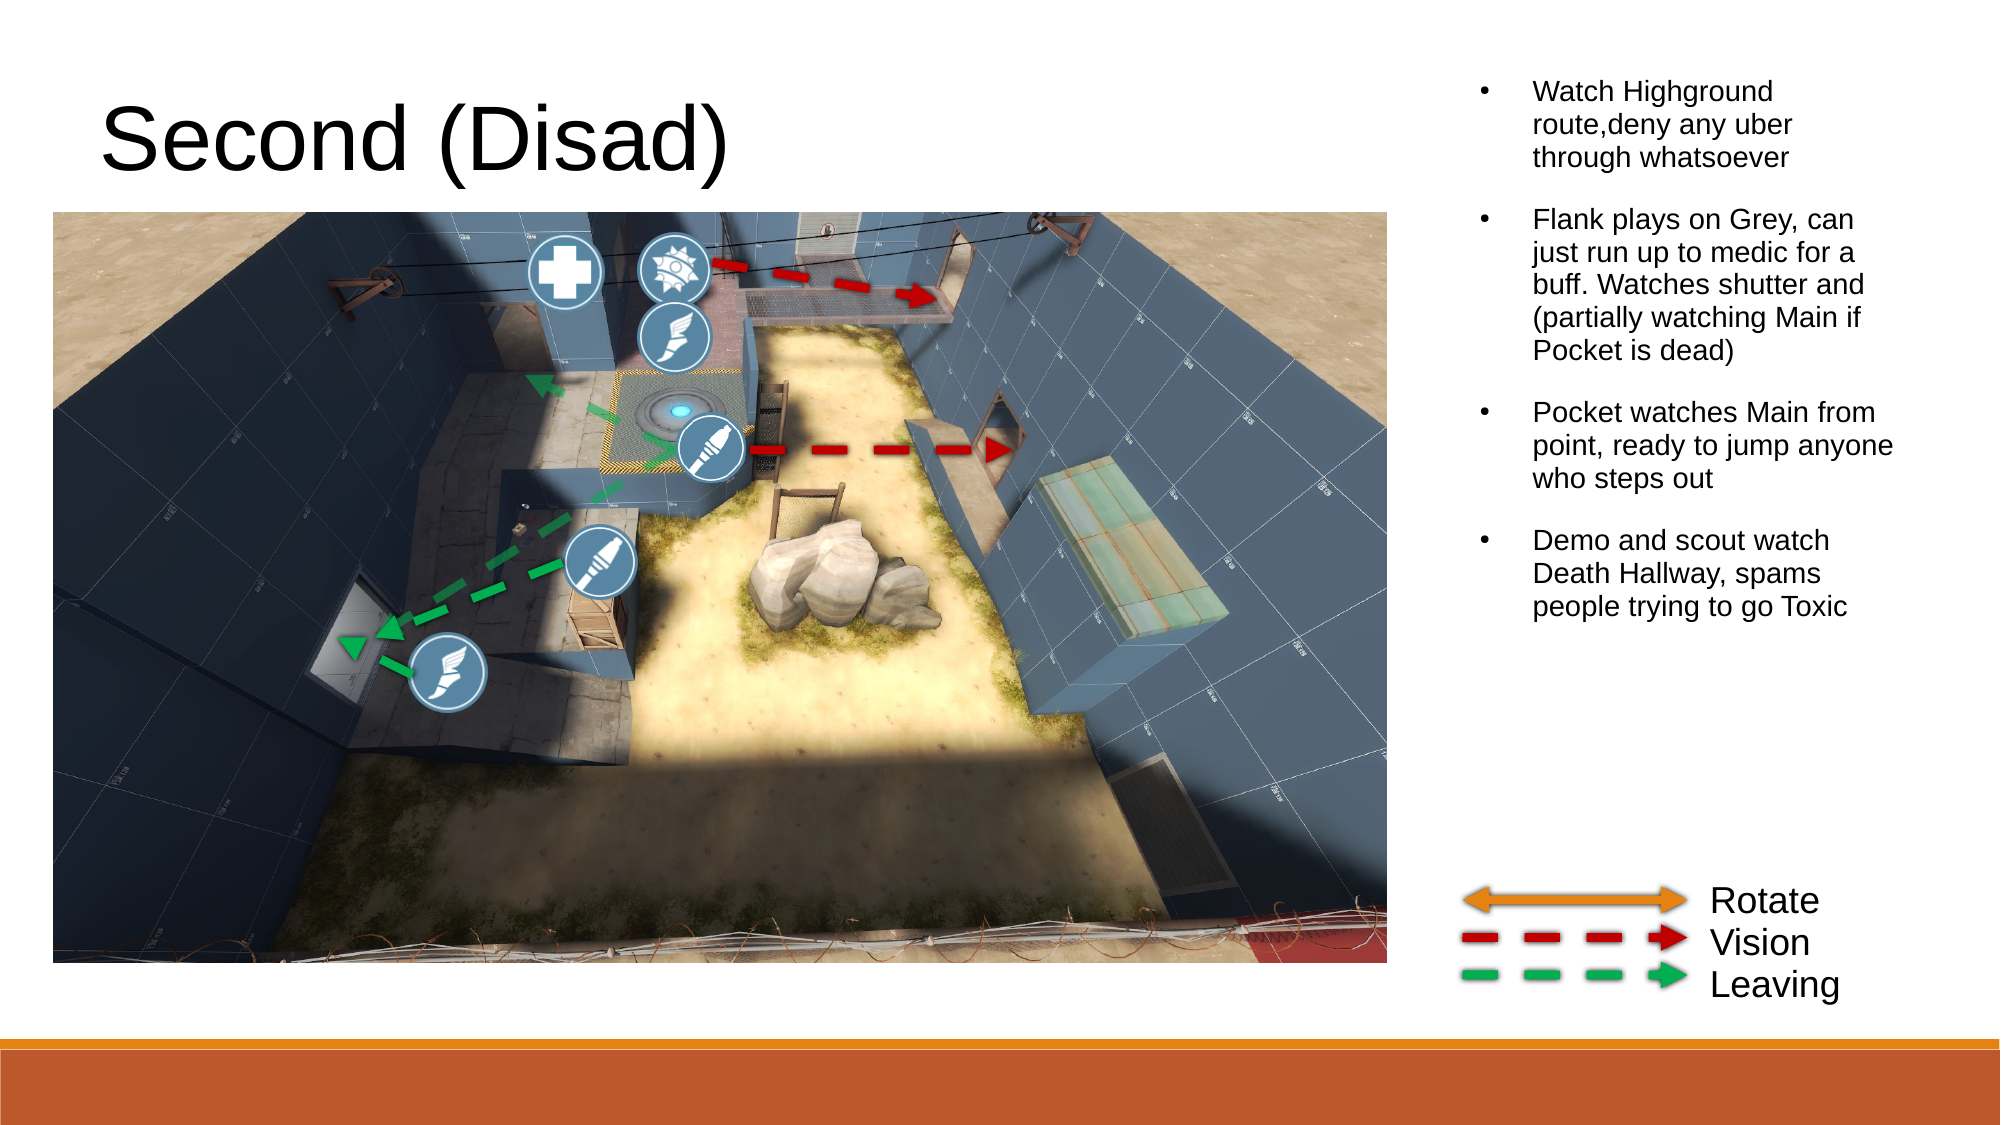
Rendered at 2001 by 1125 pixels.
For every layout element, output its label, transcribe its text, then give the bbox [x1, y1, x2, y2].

text_box Rotate Vision Leaving [1695, 872, 1856, 1013]
picture [53, 212, 1387, 963]
title Second (Disad) [99, 44, 1900, 233]
list Watch Highground route,deny any uber through whatsoever Flank plays on Grey, can just run up to medic for a buff. Watches shutter and (partially watching Main if Pocket is dead) Pocket watches Main from point, ready to jump anyone who steps out Demo and scout watch Death Hallway, spams people trying to go Toxic [1461, 75, 1900, 863]
